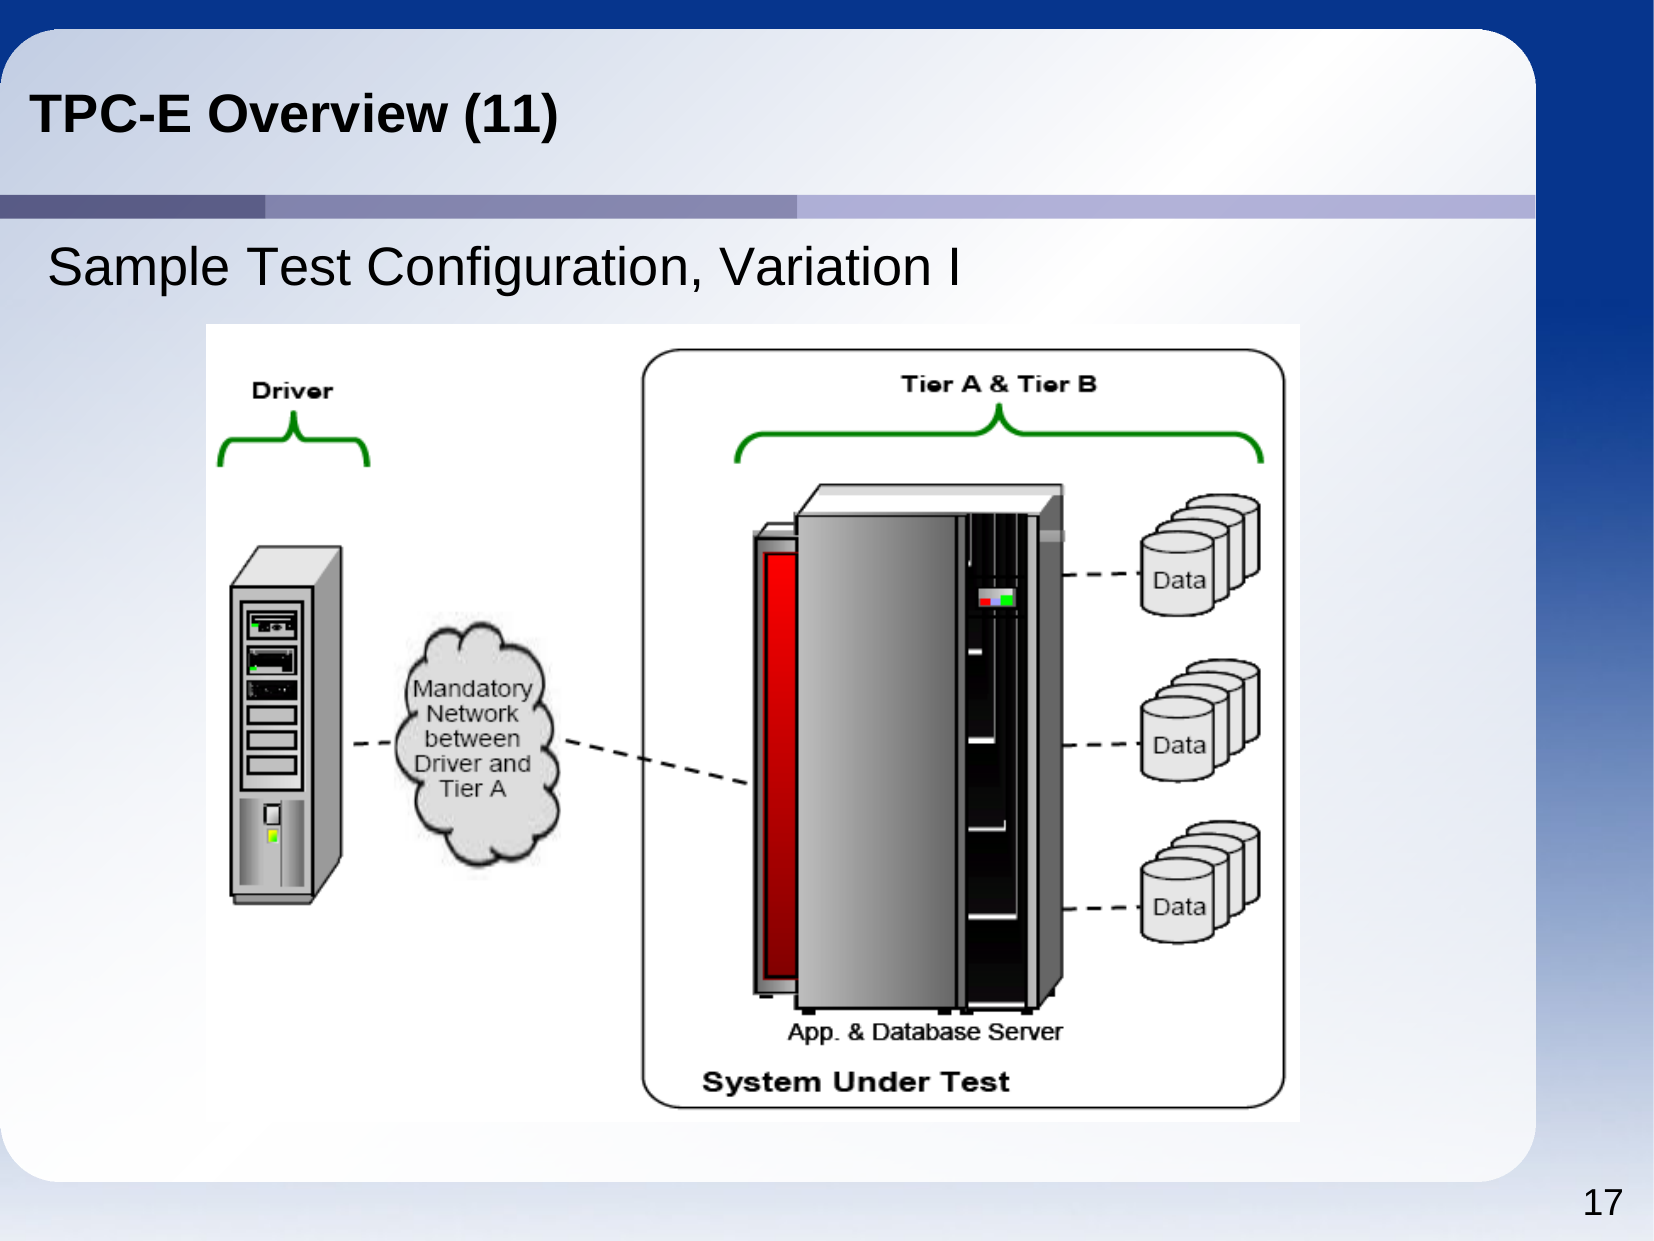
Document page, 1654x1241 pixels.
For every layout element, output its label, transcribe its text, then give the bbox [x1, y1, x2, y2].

list Sample Test Configuration, Variation I [29, 236, 1506, 1152]
picture [206, 324, 1300, 1123]
picture [0, 0, 1654, 1241]
title TPC-E Overview (11) [29, 49, 1506, 178]
